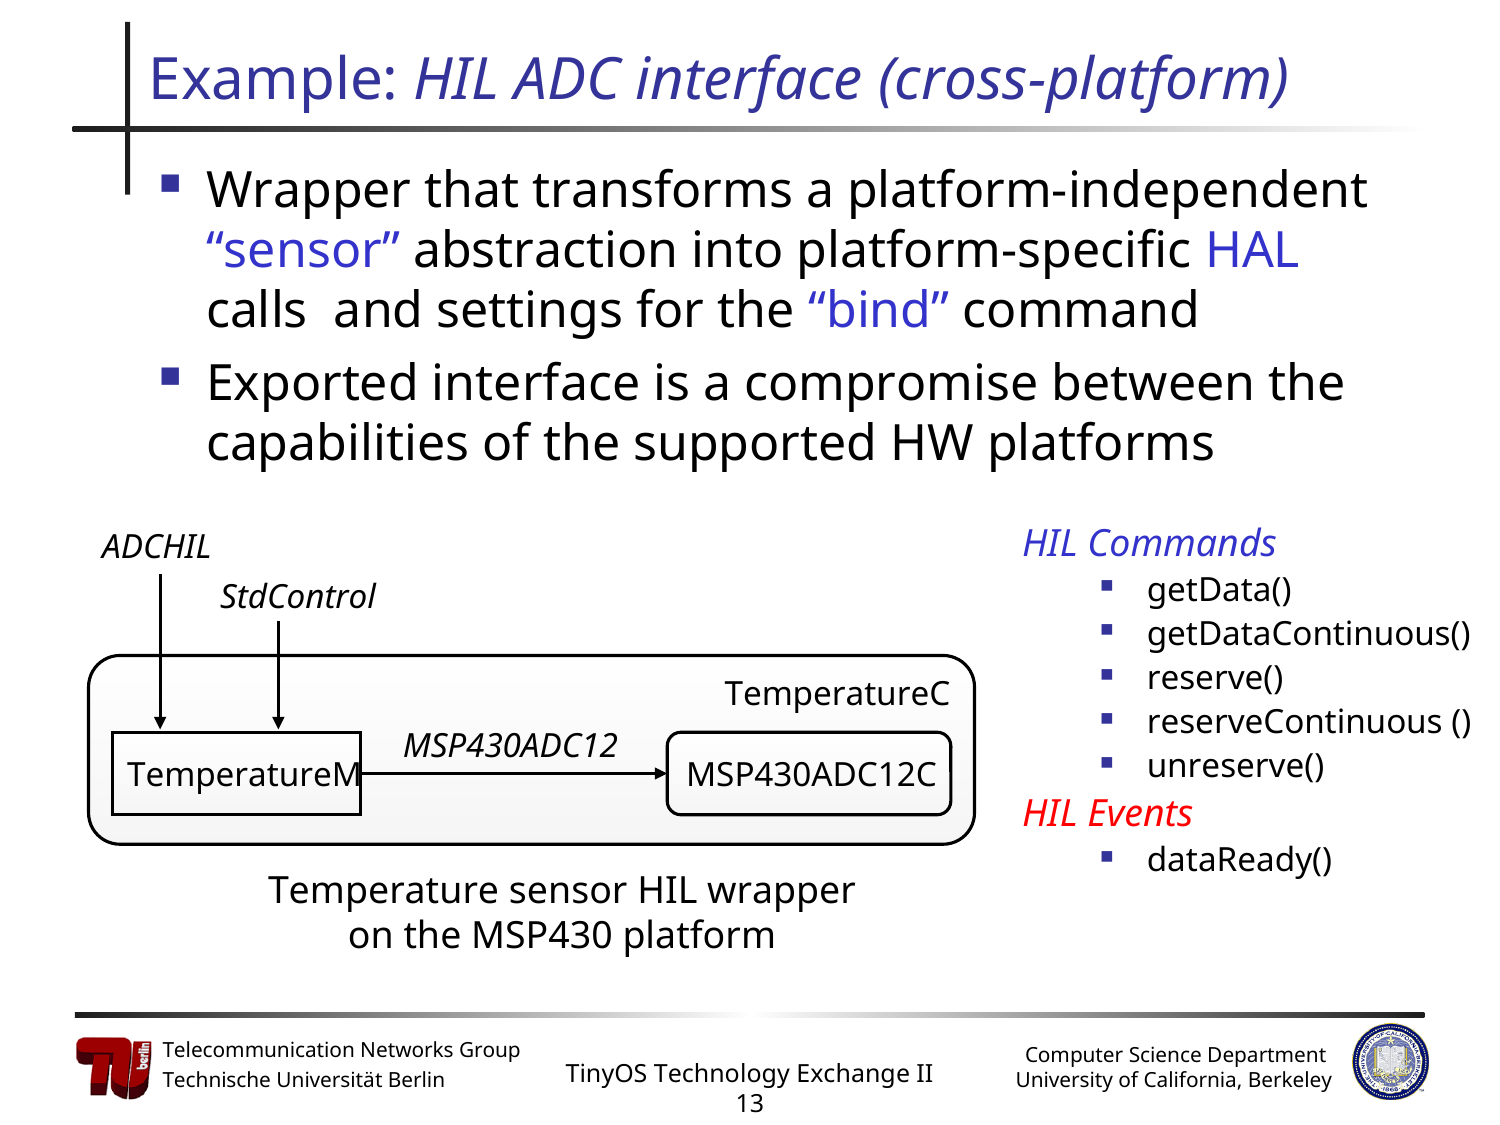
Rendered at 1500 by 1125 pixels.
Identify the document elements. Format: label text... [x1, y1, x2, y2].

title Example: HIL ADC interface (cross-platform) [134, 24, 1500, 119]
list Wrapper that transforms a platform-independent “sensor” abstraction into platform-specific HAL calls and settings for the “bind” command Exported interface is a compromise between the capabilities of the supported HW platforms [144, 149, 1428, 492]
text_box MSP430ADC12 [376, 716, 646, 772]
text_box Temperature sensor HIL wrapper on the MSP430 platform [253, 858, 872, 965]
picture [75, 1036, 152, 1100]
text_box MSP430ADC12C [667, 732, 951, 815]
picture [1352, 1023, 1429, 1100]
text_box TemperatureM [112, 732, 361, 815]
text_box StdControl [205, 567, 392, 624]
text_box HIL Commands getData() getDataContinuous() reserve() reserveContinuous () unreserve() HIL Events dataReady() [1007, 516, 1500, 939]
text_box ADCHIL [87, 517, 227, 574]
text_box TemperatureC [88, 655, 975, 845]
